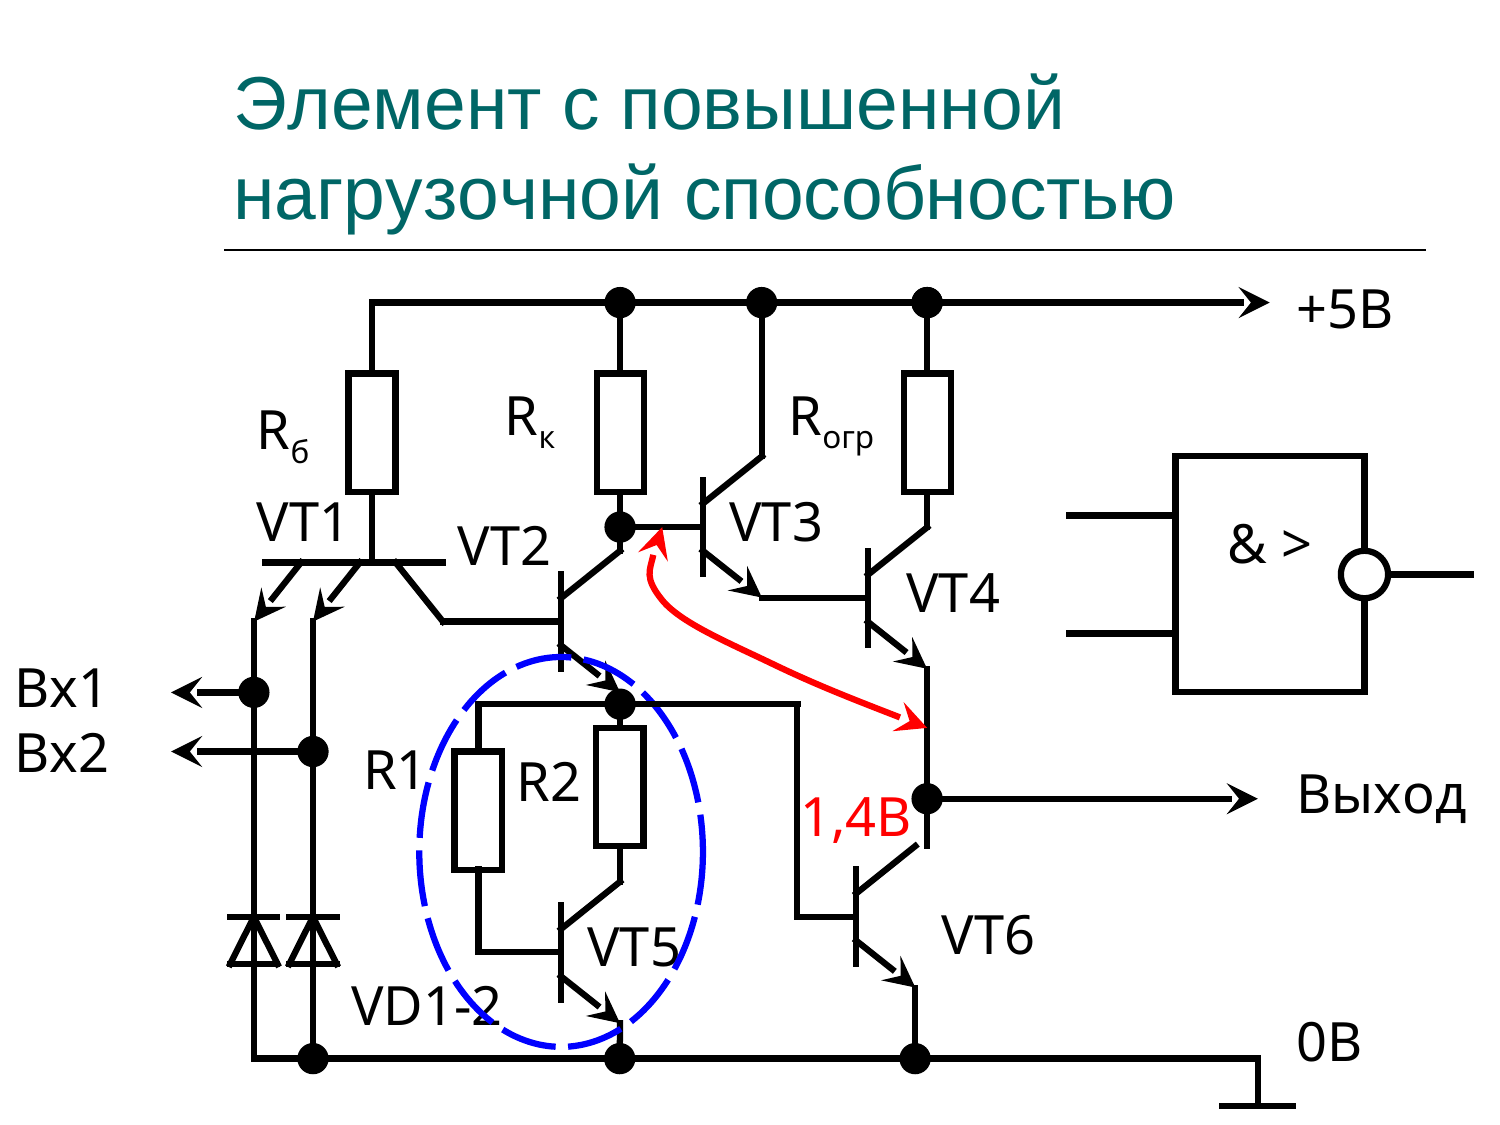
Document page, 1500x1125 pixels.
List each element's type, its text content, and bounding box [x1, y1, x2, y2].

text_box 1,4В [785, 774, 975, 856]
text_box [596, 373, 644, 492]
text_box Выход [1281, 751, 1500, 832]
text_box 0В [1281, 999, 1436, 1080]
text_box Rогр [773, 373, 904, 463]
text_box VT3 [714, 479, 869, 561]
text_box VT4 [891, 550, 1046, 632]
title Элемент с повышенной нагрузочной способностью [218, 7, 1419, 243]
text_box Вх1 Вх2 [0, 645, 154, 791]
text_box [348, 373, 396, 479]
text_box VT5 [572, 904, 727, 986]
text_box +5В [1281, 267, 1436, 348]
text_box [903, 373, 951, 492]
text_box Rб [242, 387, 349, 478]
text_box R1 [348, 727, 455, 809]
text_box VT6 [927, 893, 1081, 974]
text_box VD1-2 [564, 964, 572, 980]
text_box R2 [501, 739, 609, 820]
text_box VT1 [242, 479, 396, 561]
text_box [1340, 550, 1389, 599]
text_box [454, 751, 502, 870]
text_box [596, 727, 644, 847]
text_box VT2 [442, 503, 597, 584]
text_box VD1-2 [336, 964, 609, 1045]
text_box Rк [490, 373, 597, 463]
text_box & > [1175, 456, 1365, 693]
